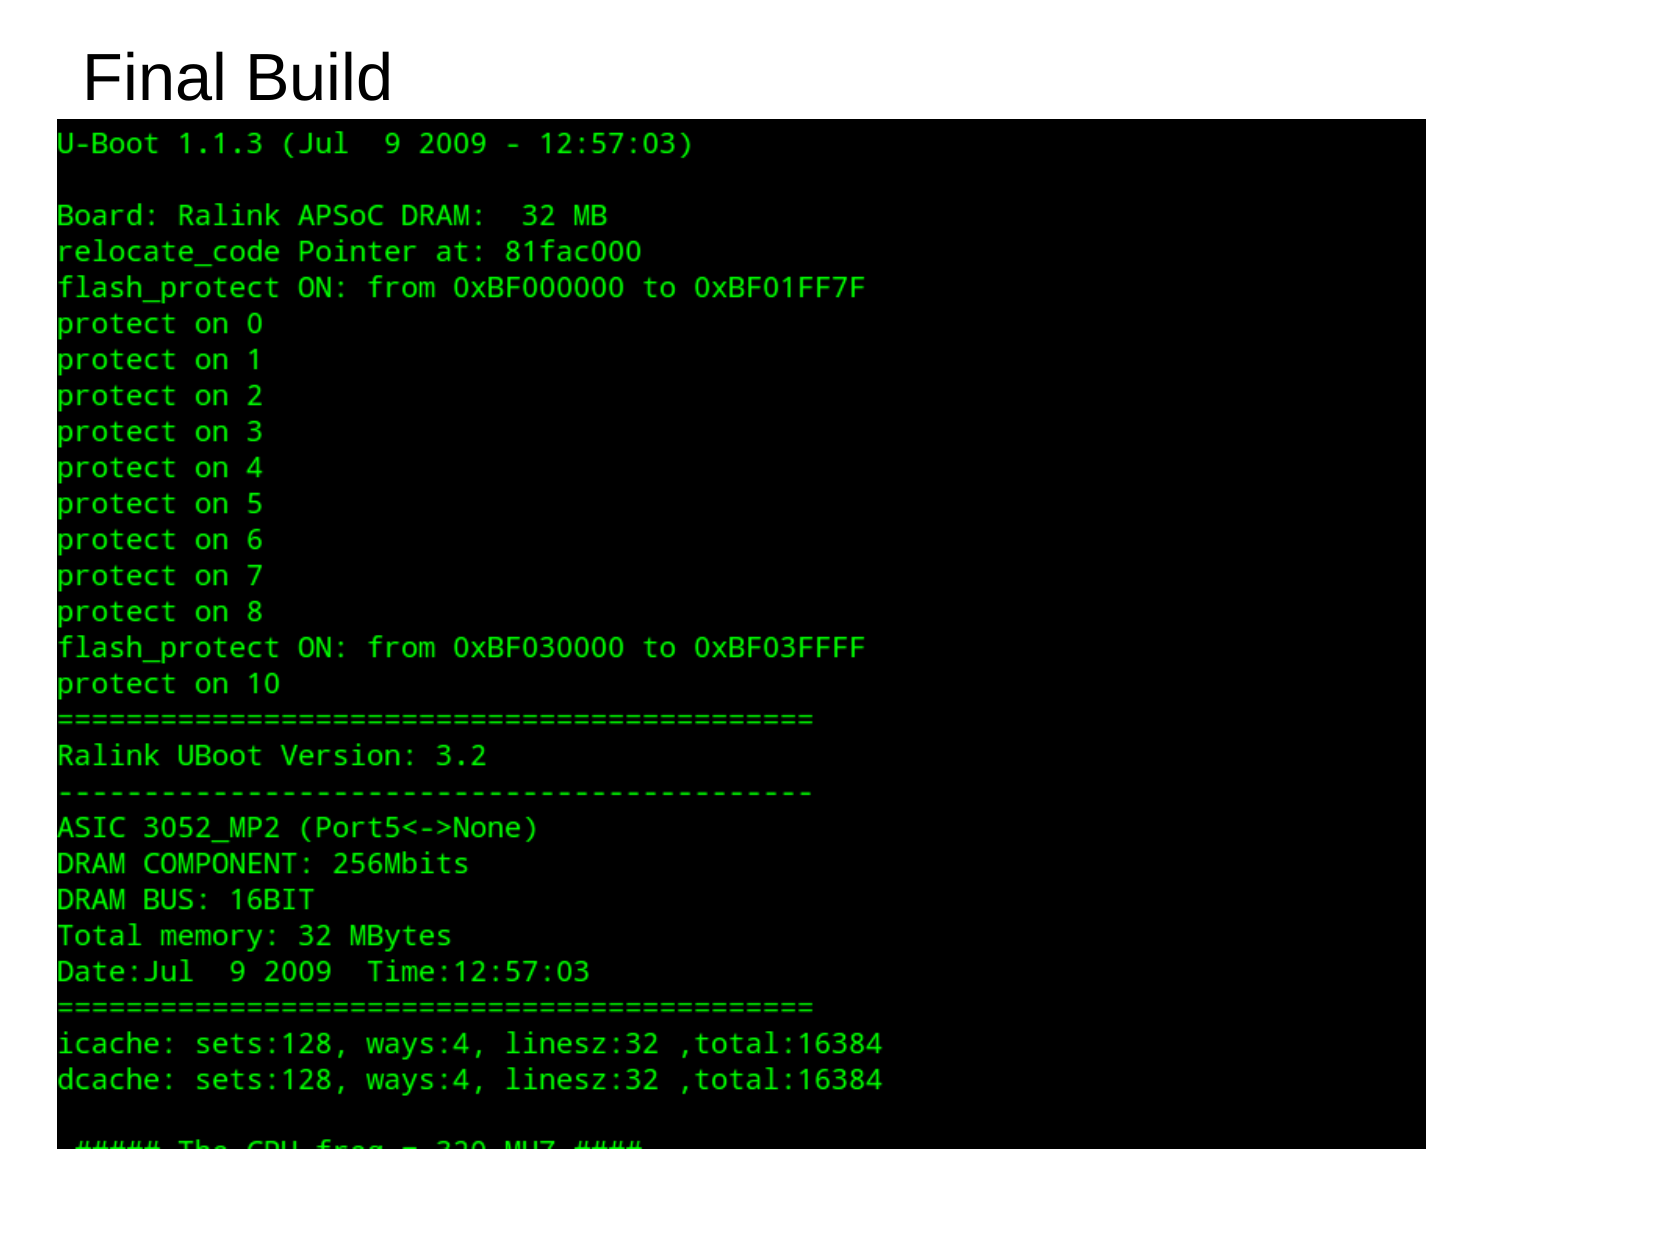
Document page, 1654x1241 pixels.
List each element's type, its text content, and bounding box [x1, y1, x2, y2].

picture [57, 119, 1426, 1149]
title Final Build [82, 40, 1571, 115]
